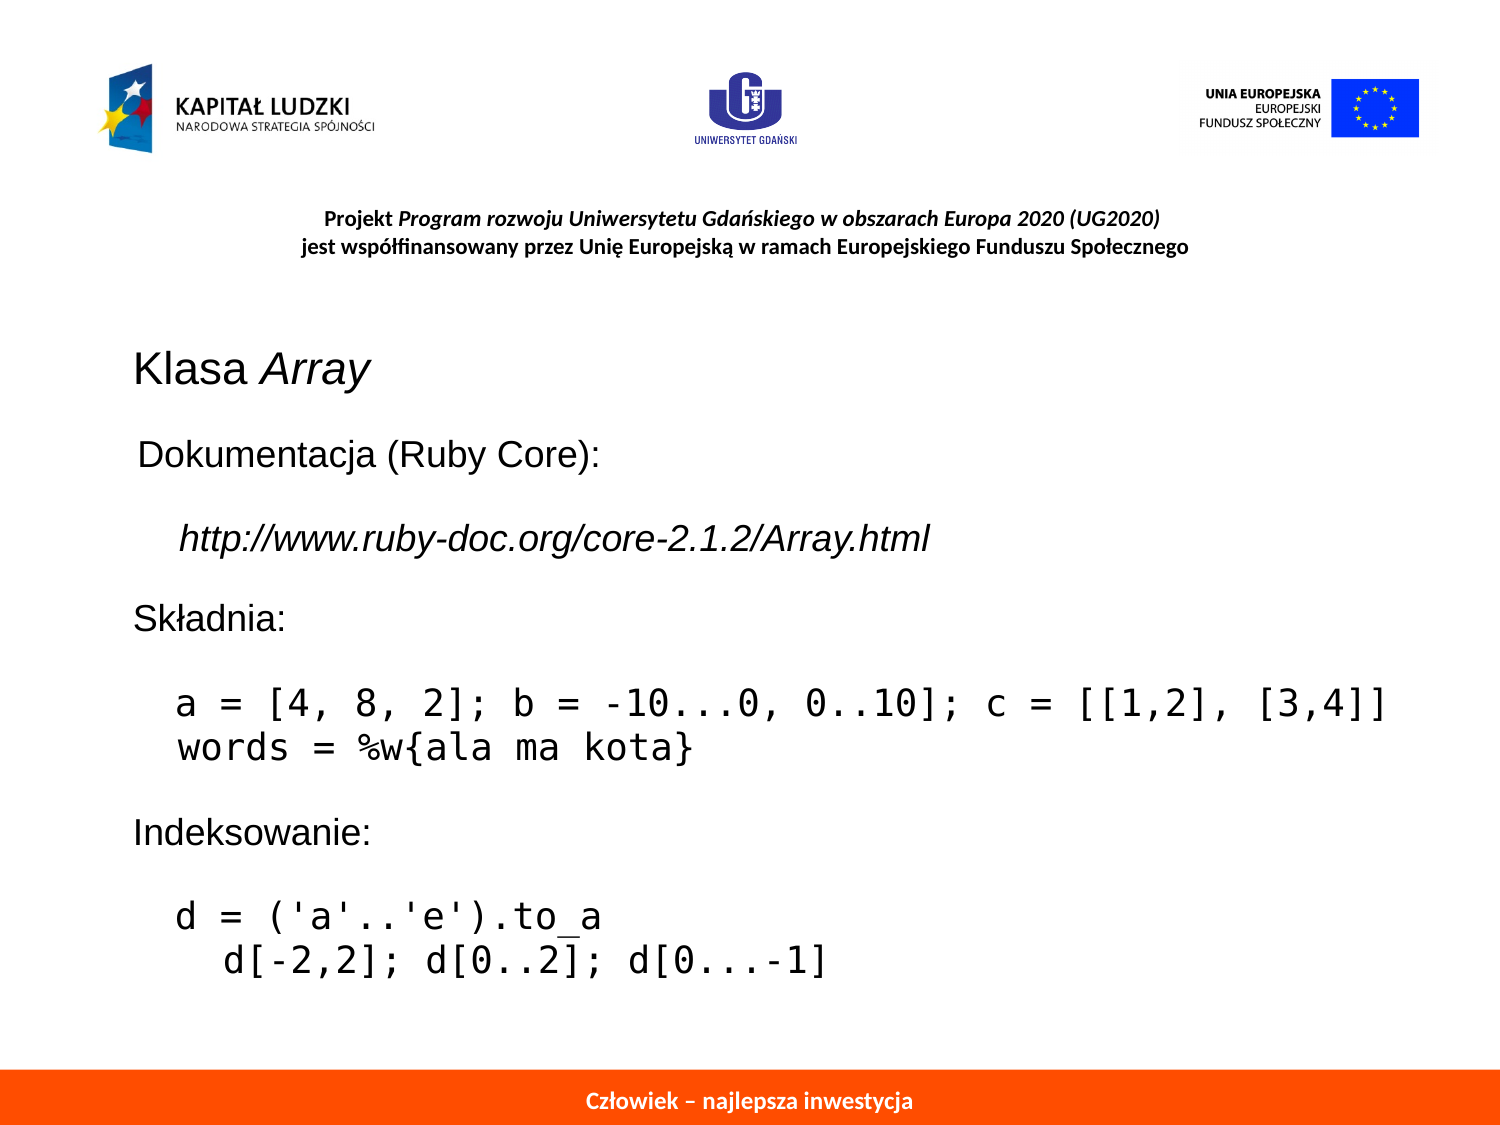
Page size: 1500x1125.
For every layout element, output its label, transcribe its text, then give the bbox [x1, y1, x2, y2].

text_box Dokumentacja (Ruby Core): http://www.ruby-doc.org/core-2.1.2/Array.html [122, 426, 945, 567]
picture [53, 19, 418, 196]
text_box Składnia: a = [4, 8, 2]; b = -10...0, 0..10]; c = [[1,2], [3,4]] words = %w{ala ma kota} Indeksowanie: d = ('a'..'e').to_a d[-2,2]; d[0..2]; d[0...-1] [118, 590, 1405, 1032]
text_box Projekt Program rozwoju Uniwersytetu Gdańskiego w obszarach Europa 2020 (UG2020) jest współfinansowany przez Unię Europejską w ramach Europejskiego Funduszu Społecznego [53, 196, 1439, 267]
picture [1179, 60, 1439, 156]
footer Człowiek – najlepsza inwestycja [0, 1069, 1500, 1125]
text_box Klasa Array [118, 335, 385, 402]
picture [692, 69, 800, 147]
